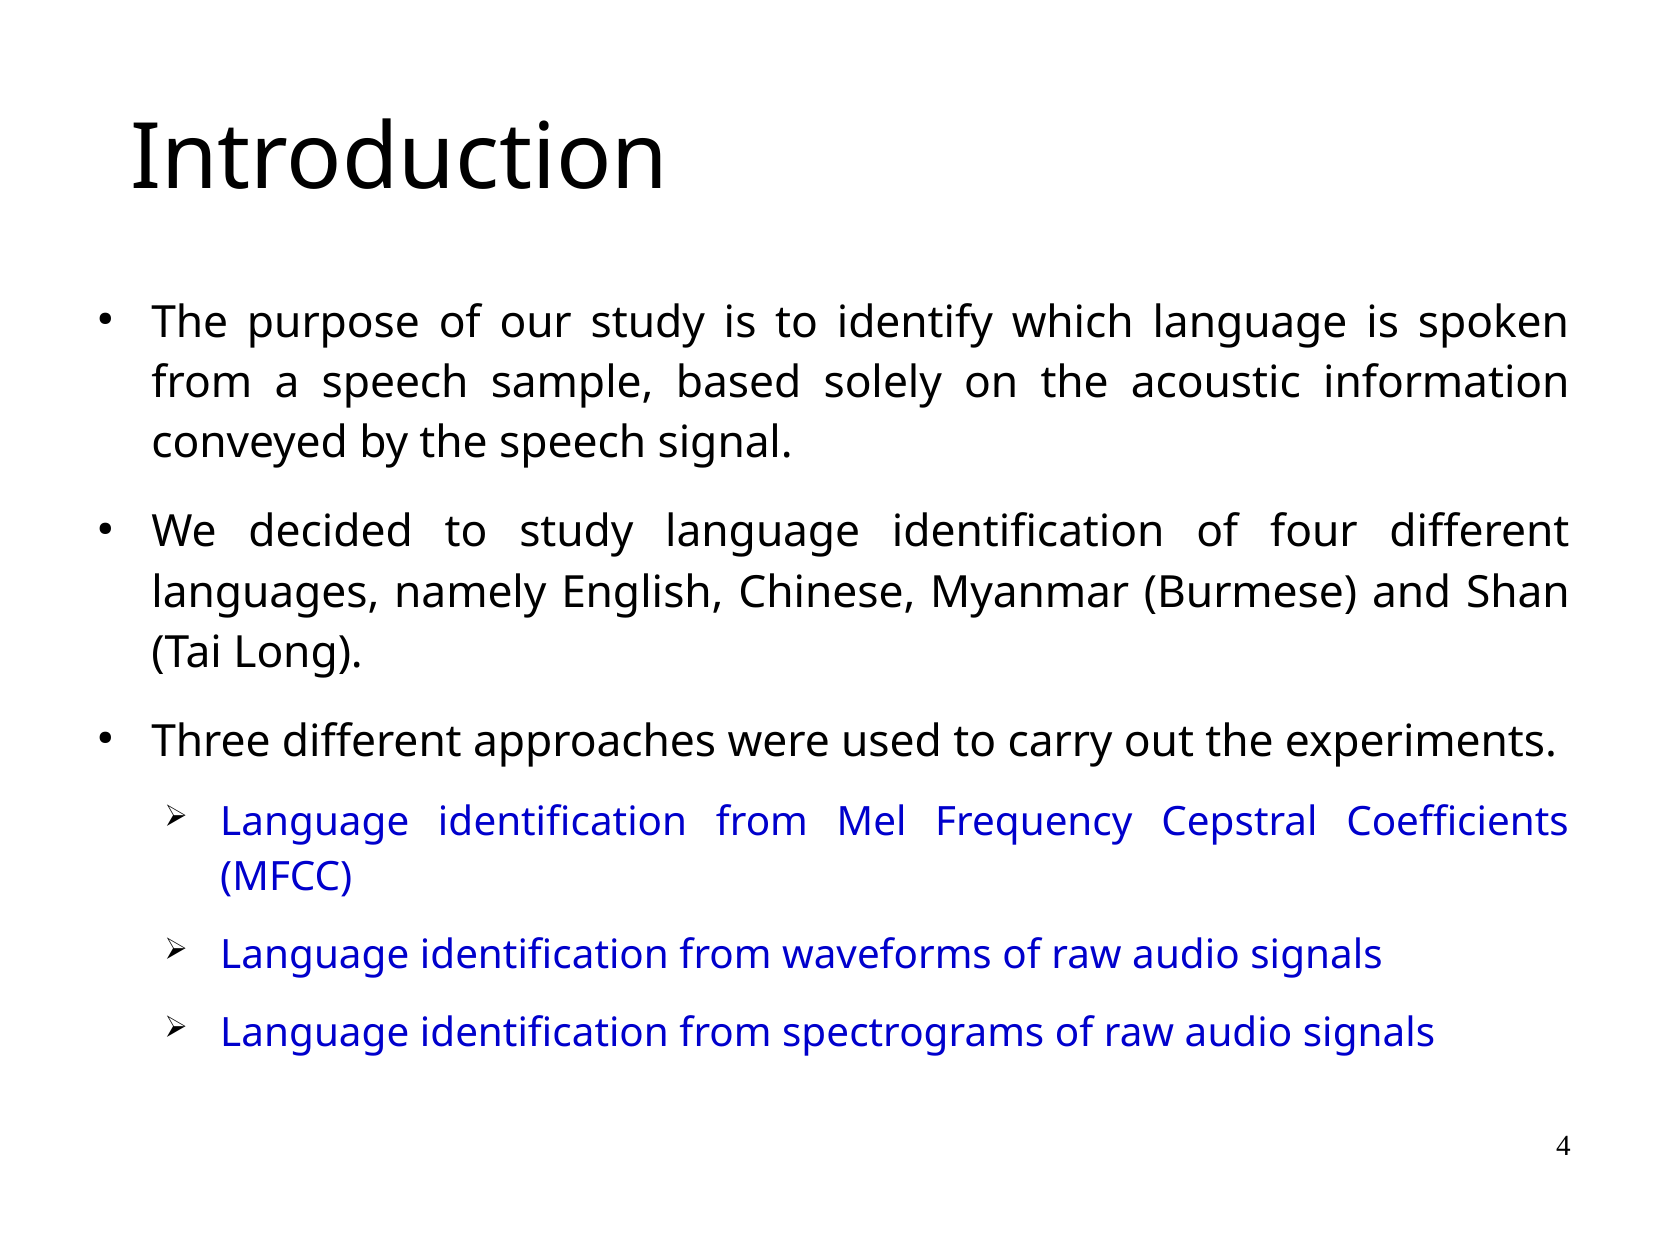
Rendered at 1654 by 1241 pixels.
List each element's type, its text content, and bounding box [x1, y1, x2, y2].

title Introduction [82, 49, 1571, 257]
list The purpose of our study is to identify which language is spoken from a speech sample, based solely on the acoustic information conveyed by the speech signal. We decided to study language identification of four different languages, namely English, Chinese, Myanmar (Burmese) and Shan (Tai Long). Three different approaches were used to carry out the experiments. Language identification from Mel Frequency Cepstral Coefficients (MFCC) Language identification from waveforms of raw audio signals Language identification from spectrograms of raw audio signals [82, 290, 1571, 1111]
